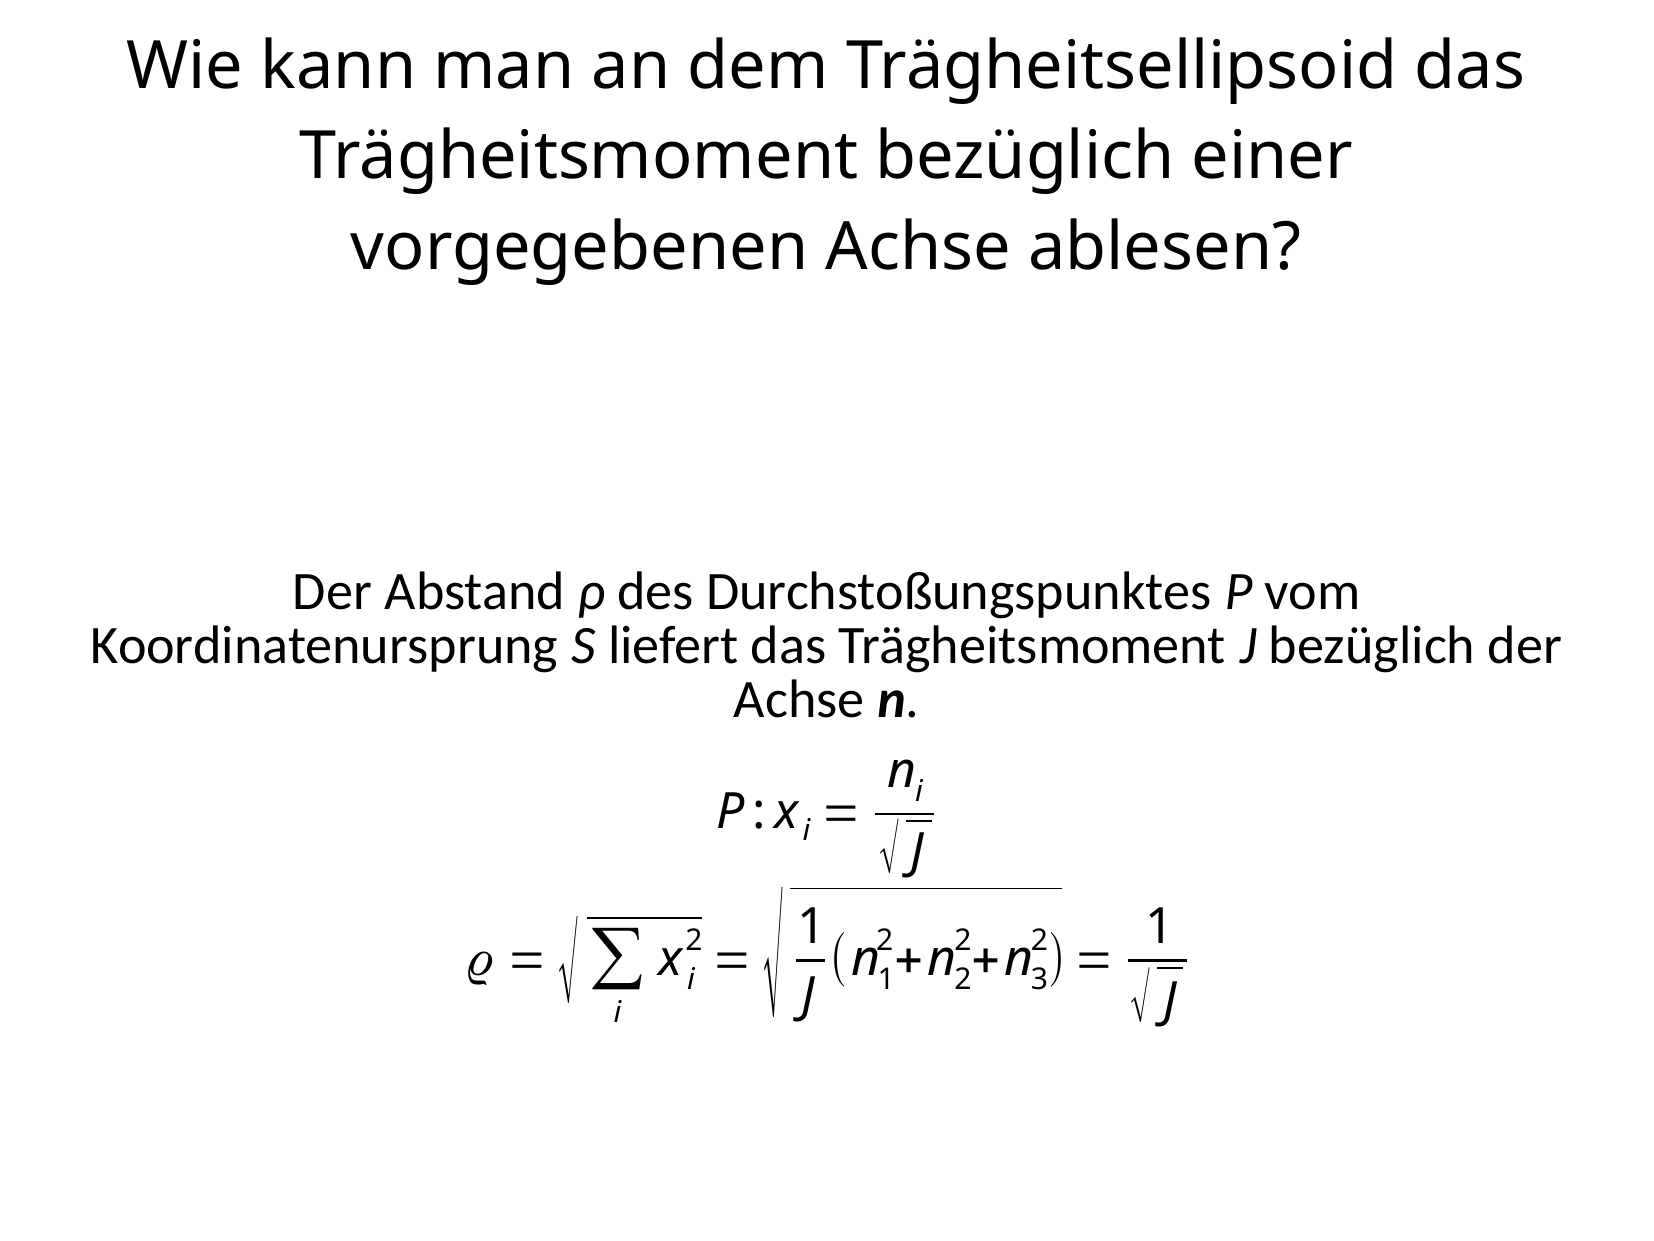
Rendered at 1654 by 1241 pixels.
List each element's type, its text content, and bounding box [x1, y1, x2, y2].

subtitle Der Abstand ρ des Durchstoßungspunktes P vom Koordinatenursprung S liefert das Trägheitsmoment J bezüglich der Achse n. [82, 290, 1571, 1010]
title Wie kann man an dem Trägheitsellipsoid das Trägheitsmoment bezüglich einer vorgegebenen Achse ablesen? [82, 19, 1571, 287]
chart [458, 740, 1195, 1031]
